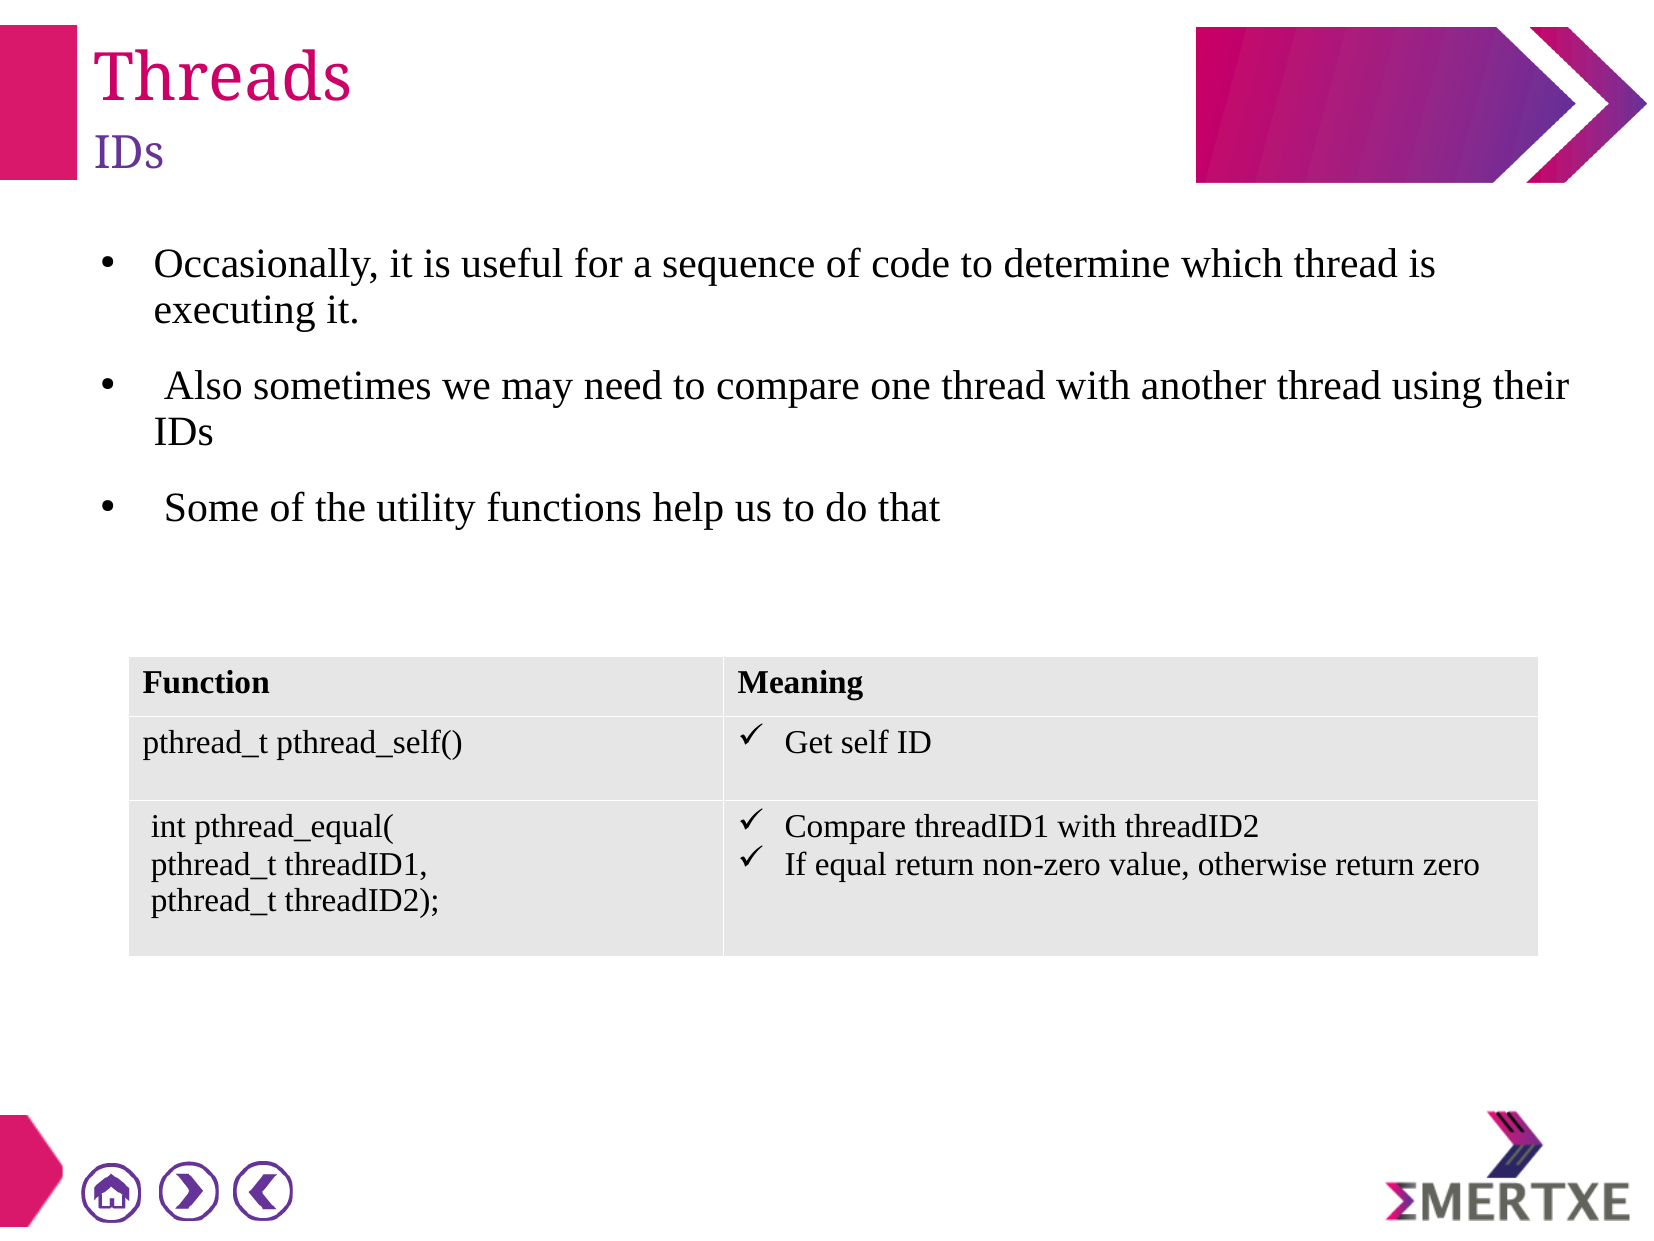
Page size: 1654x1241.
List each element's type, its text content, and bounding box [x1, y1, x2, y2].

picture [233, 1161, 293, 1221]
picture [159, 1161, 219, 1221]
picture [1385, 1107, 1631, 1221]
table_cell pthread_t pthread_self() [129, 717, 723, 800]
table_header Meaning [724, 657, 1538, 716]
table_cell Compare threadID1 with threadID2 If equal return non-zero value, otherwise return zero [724, 801, 1538, 956]
picture [1571, 27, 1647, 183]
table_cell Get self ID [724, 717, 1538, 800]
table_cell int pthread_equal( pthread_t threadID1, pthread_t threadID2); [129, 801, 723, 956]
list Occasionally, it is useful for a sequence of code to determine which thread is executing it. Also sometimes we may need to compare one thread with another thread using their IDs Some of the utility functions help us to do that [82, 240, 1571, 609]
picture [81, 1163, 141, 1223]
table_header Function [129, 657, 723, 716]
title Threads IDs [93, 2, 1571, 210]
